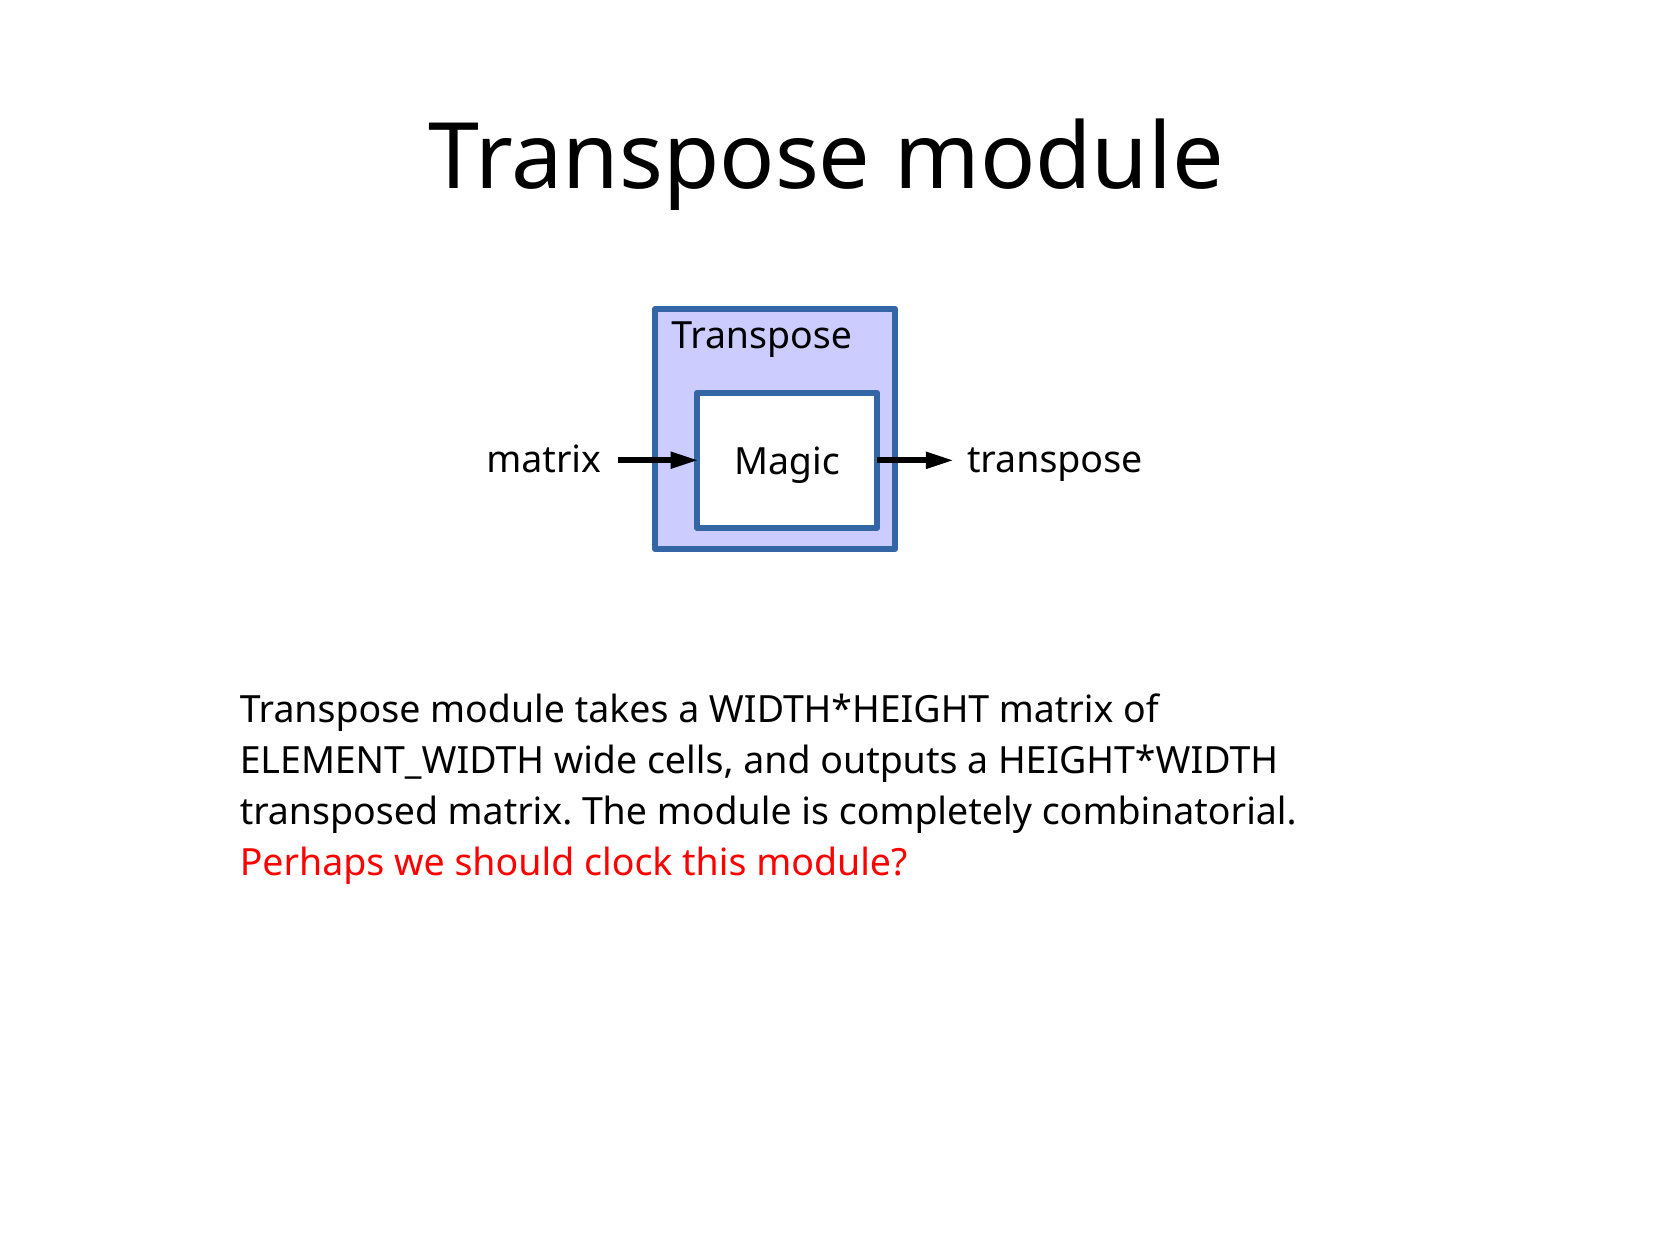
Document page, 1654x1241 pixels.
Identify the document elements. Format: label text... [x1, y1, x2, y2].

text_box Transpose module takes a WIDTH*HEIGHT matrix of ELEMENT_WIDTH wide cells, and outputs a HEIGHT*WIDTH transposed matrix. The module is completely combinatorial. Perhaps we should clock this module? [225, 675, 1471, 1111]
title Transpose module [82, 49, 1571, 257]
text_box matrix [471, 425, 619, 496]
text_box transpose [952, 425, 1151, 496]
text_box [655, 309, 896, 459]
text_box Magic [697, 392, 878, 528]
text_box Transpose [656, 300, 866, 372]
text_box [655, 461, 896, 550]
